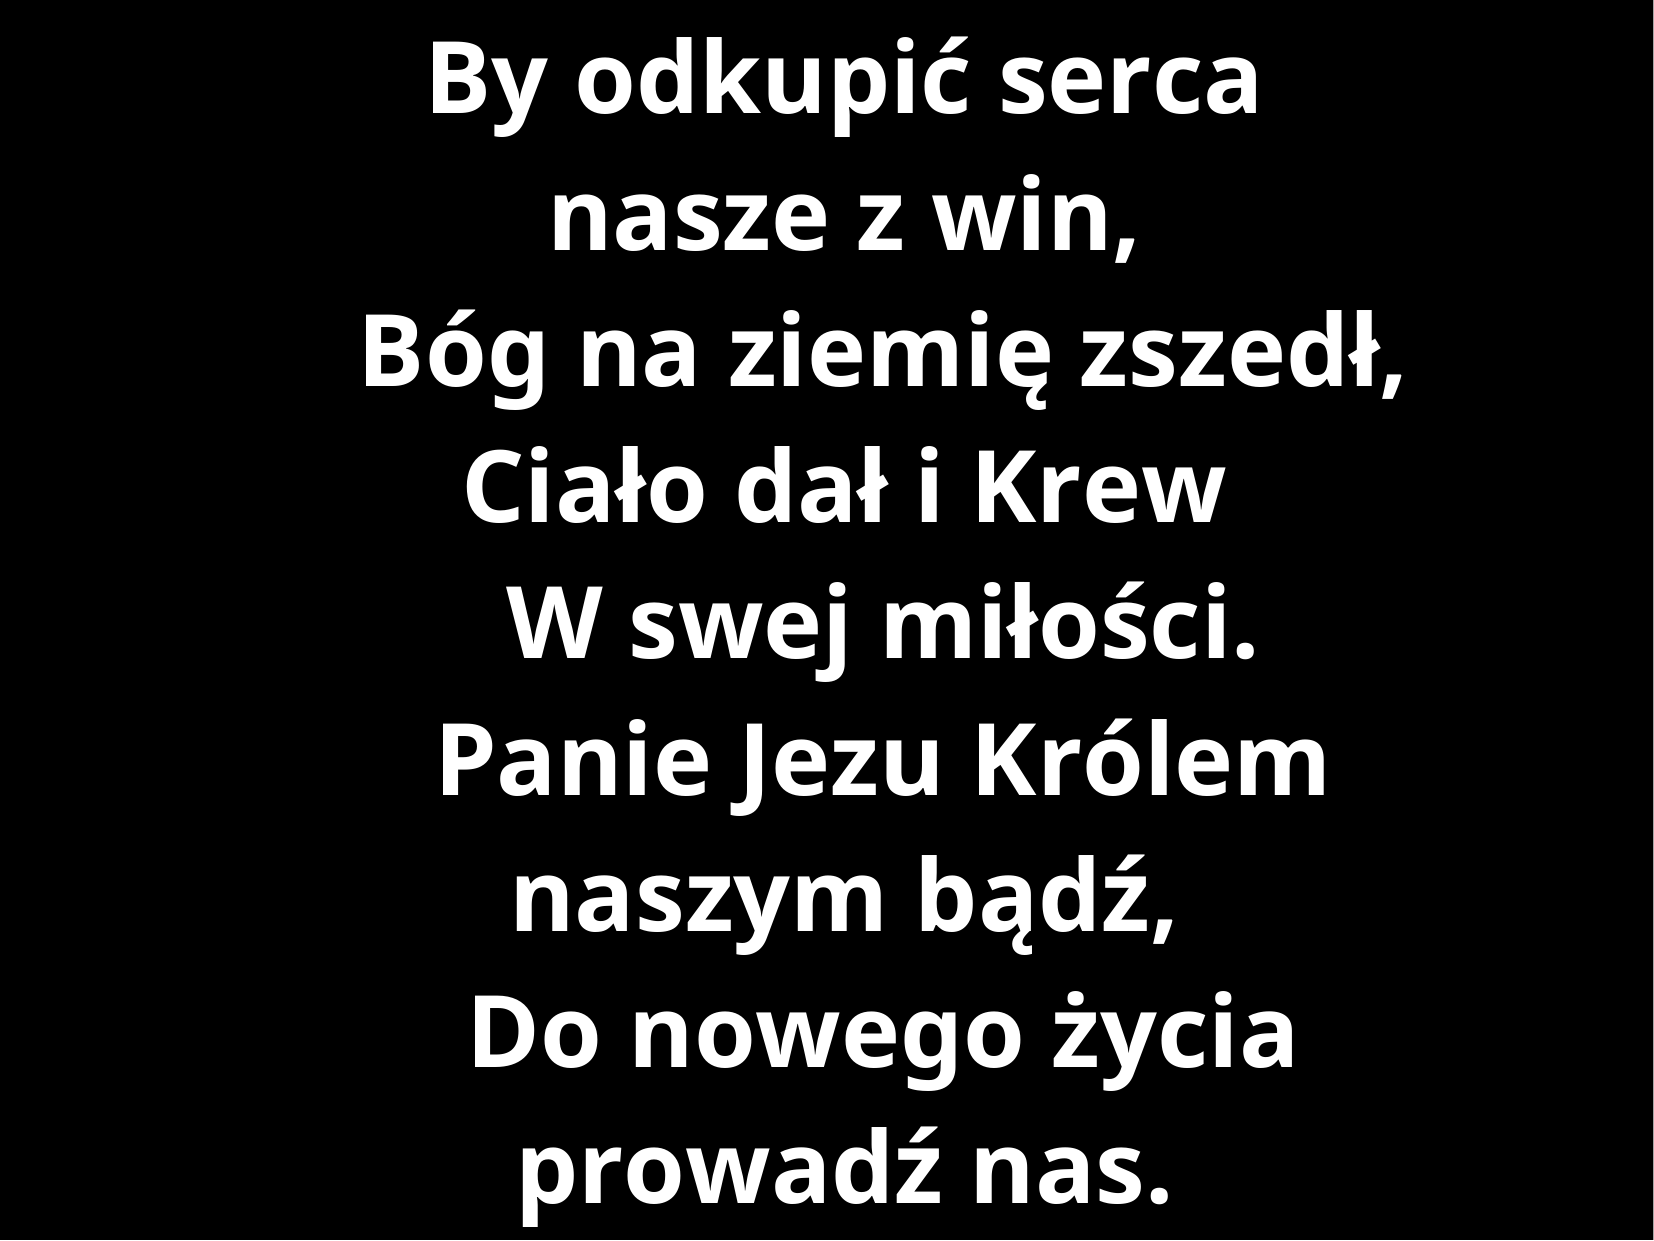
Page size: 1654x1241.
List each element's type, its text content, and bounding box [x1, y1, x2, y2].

subtitle By odkupić serca nasze z win, Bóg na ziemię zszedł, Ciało dał i Krew W swej miłości. Panie Jezu Królem naszym bądź, Do nowego życia prowadź nas. [0, 0, 1654, 1241]
